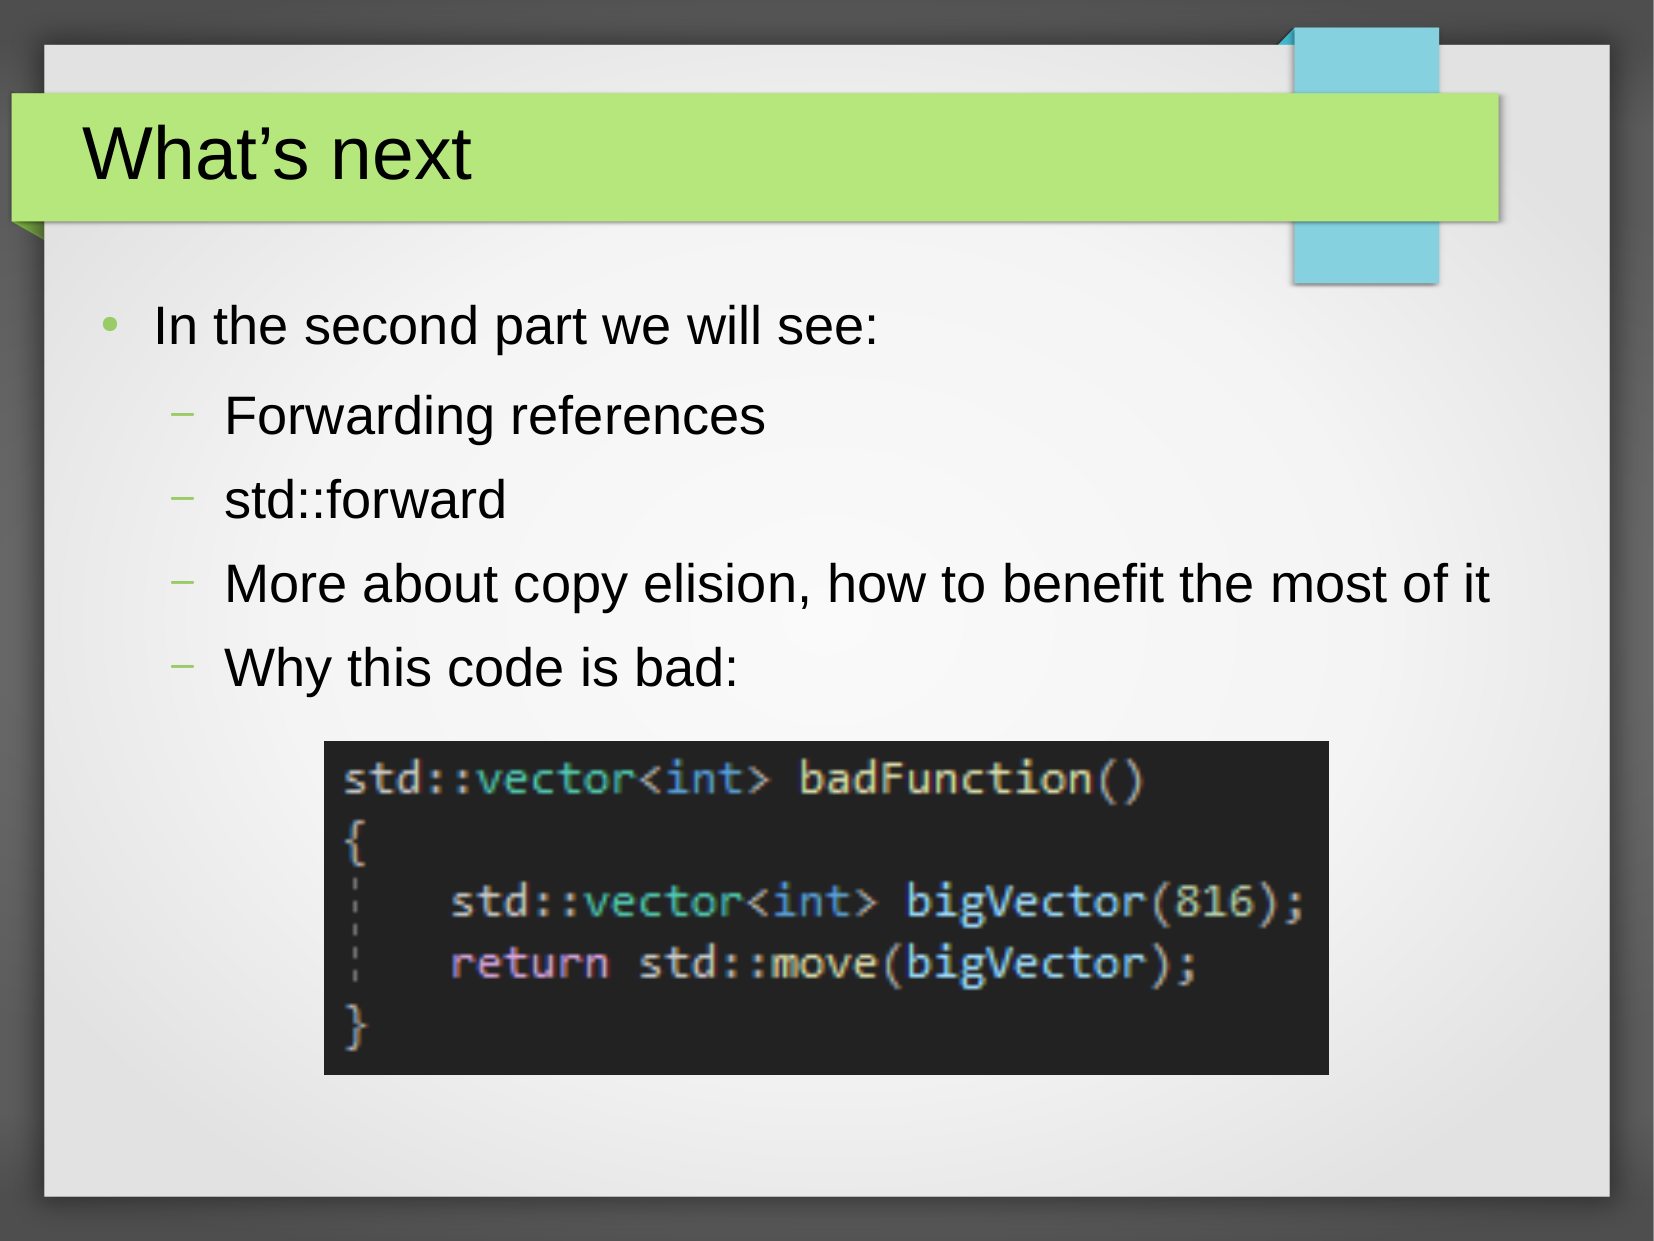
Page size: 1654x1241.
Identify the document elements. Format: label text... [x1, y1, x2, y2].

list In the second part we will see: Forwarding references std::forward More about copy elision, how to benefit the most of it Why this code is bad: [82, 295, 1571, 1015]
picture [0, 0, 1654, 1241]
title What’s next [82, 94, 1264, 213]
